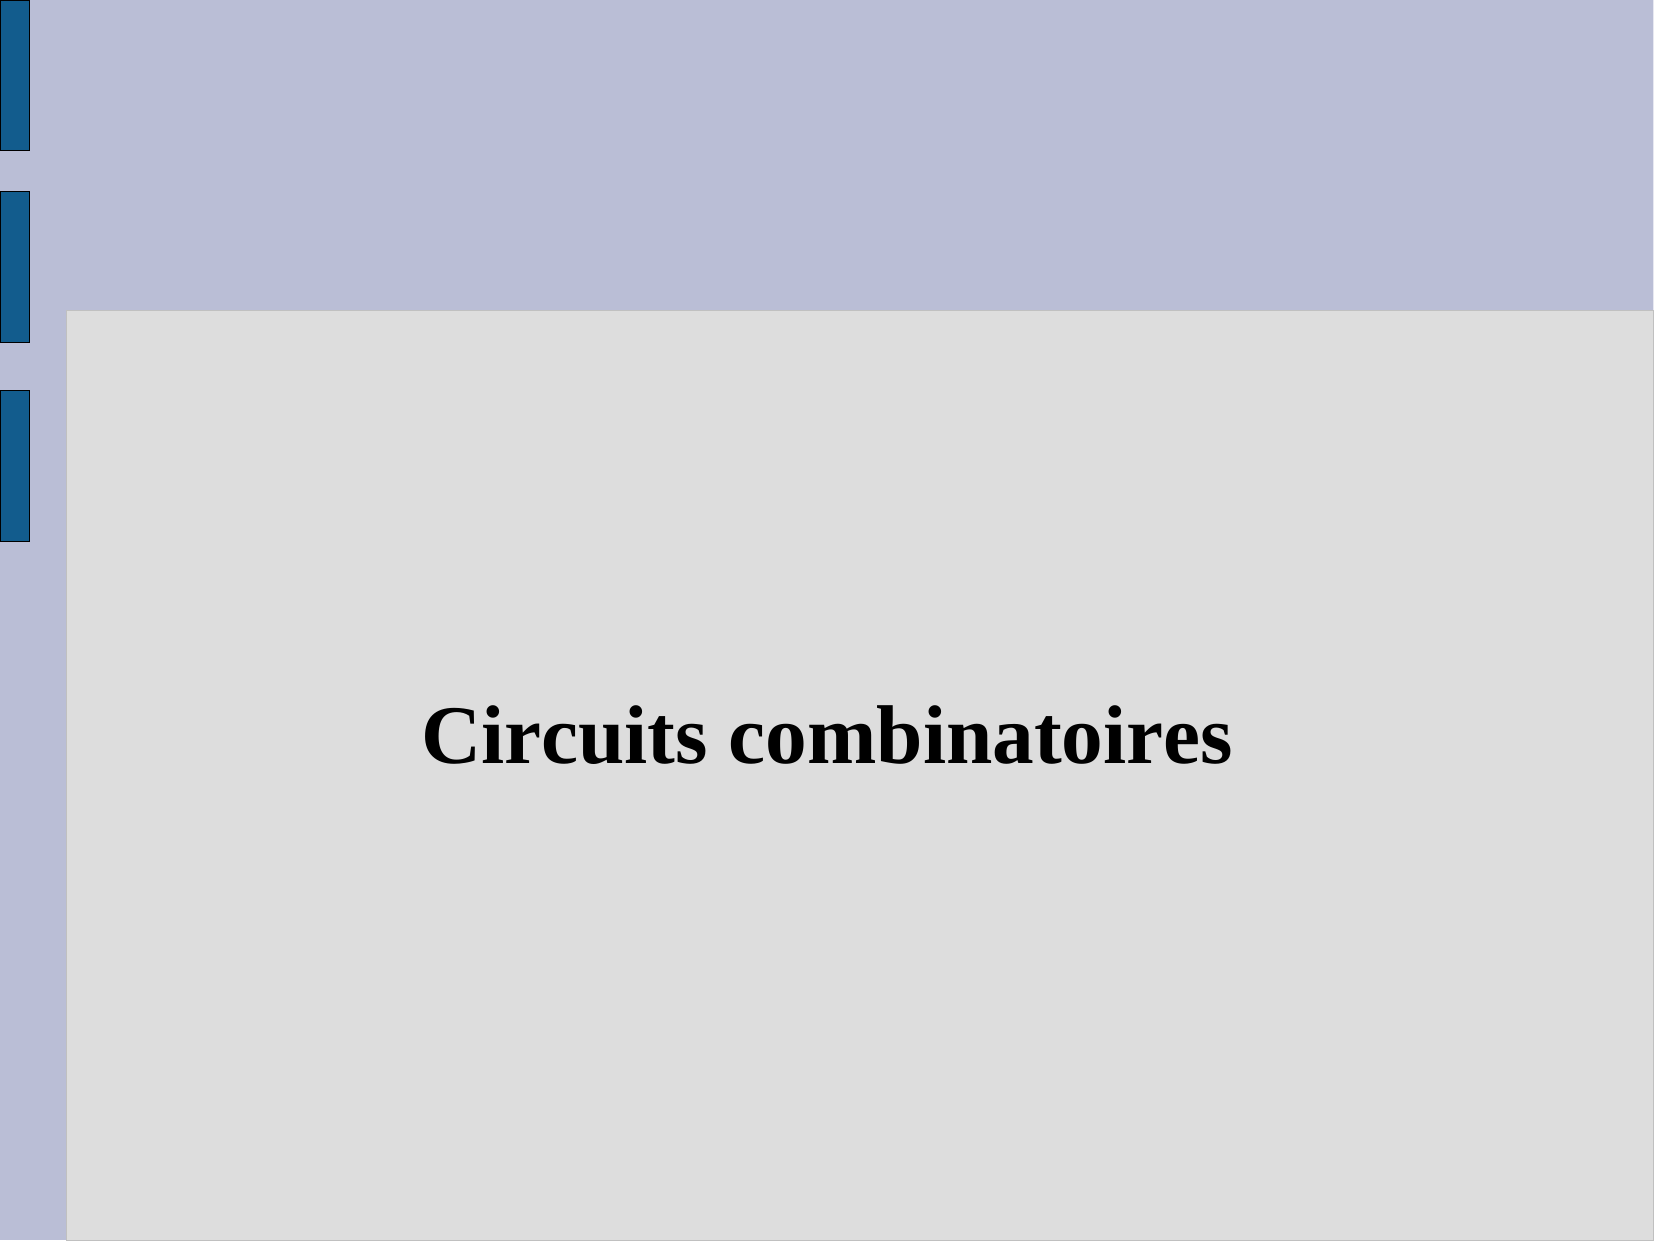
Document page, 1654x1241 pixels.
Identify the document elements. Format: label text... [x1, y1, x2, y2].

subtitle Circuits combinatoires [121, 352, 1534, 1119]
